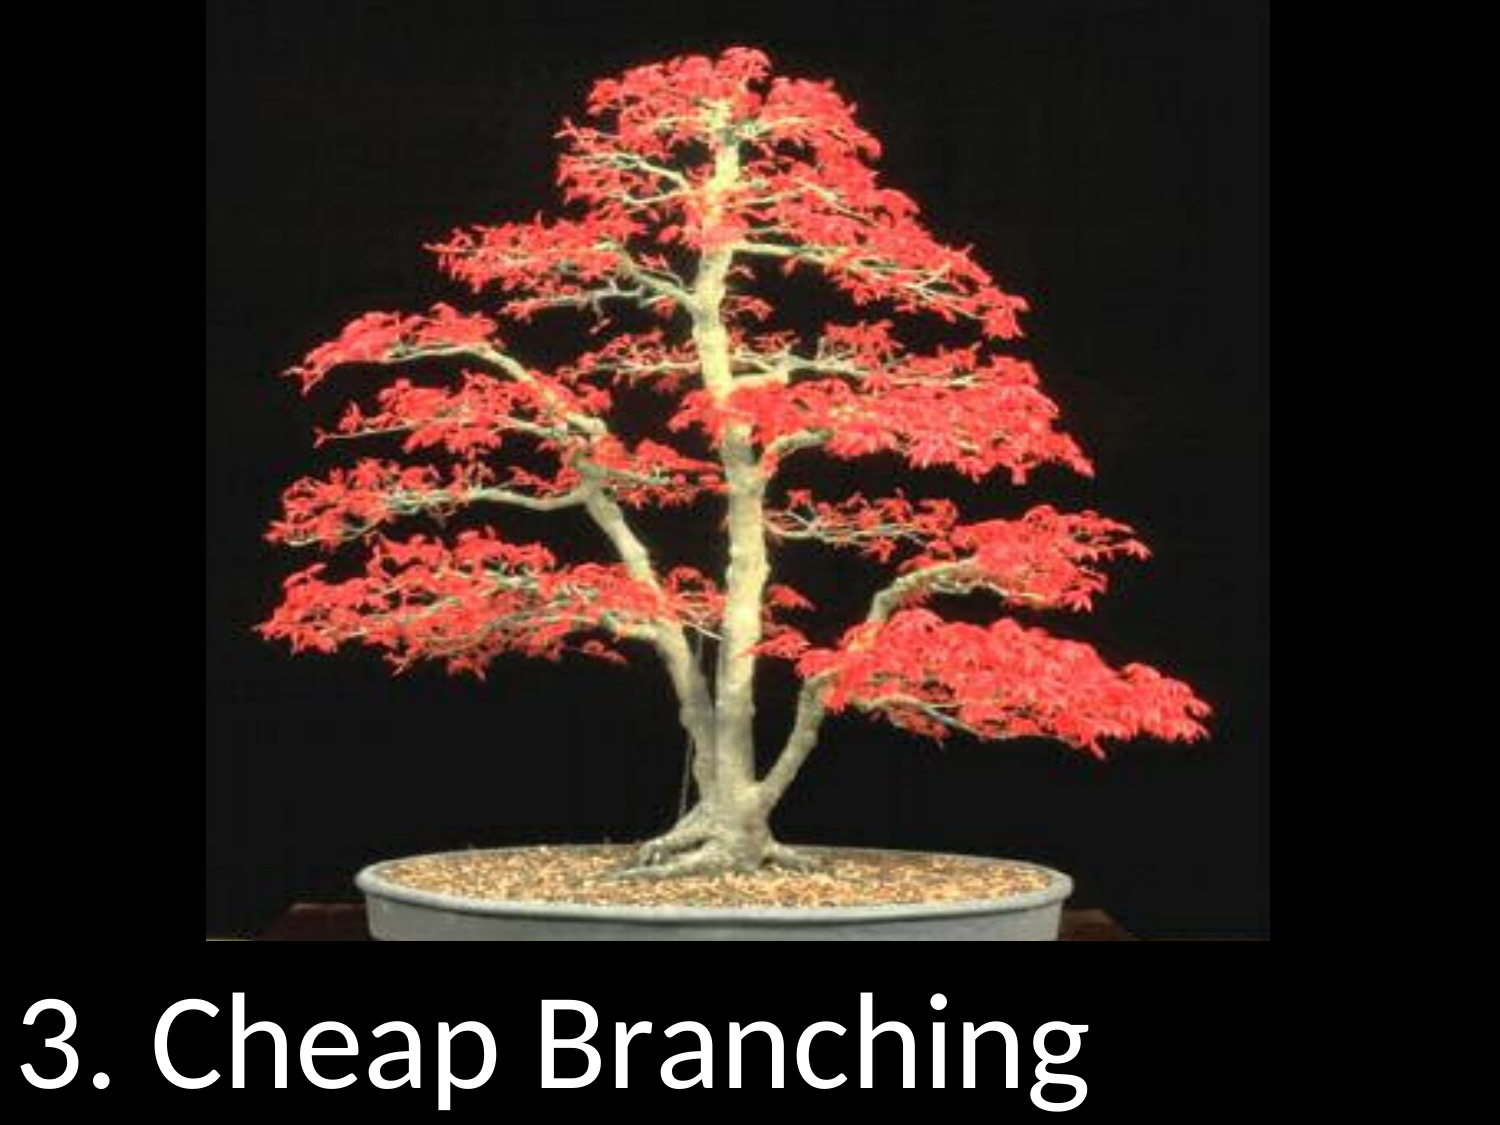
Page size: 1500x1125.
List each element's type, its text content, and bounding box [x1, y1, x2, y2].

text_box 3. Cheap Branching [0, 943, 1500, 1124]
picture [206, 0, 1270, 943]
